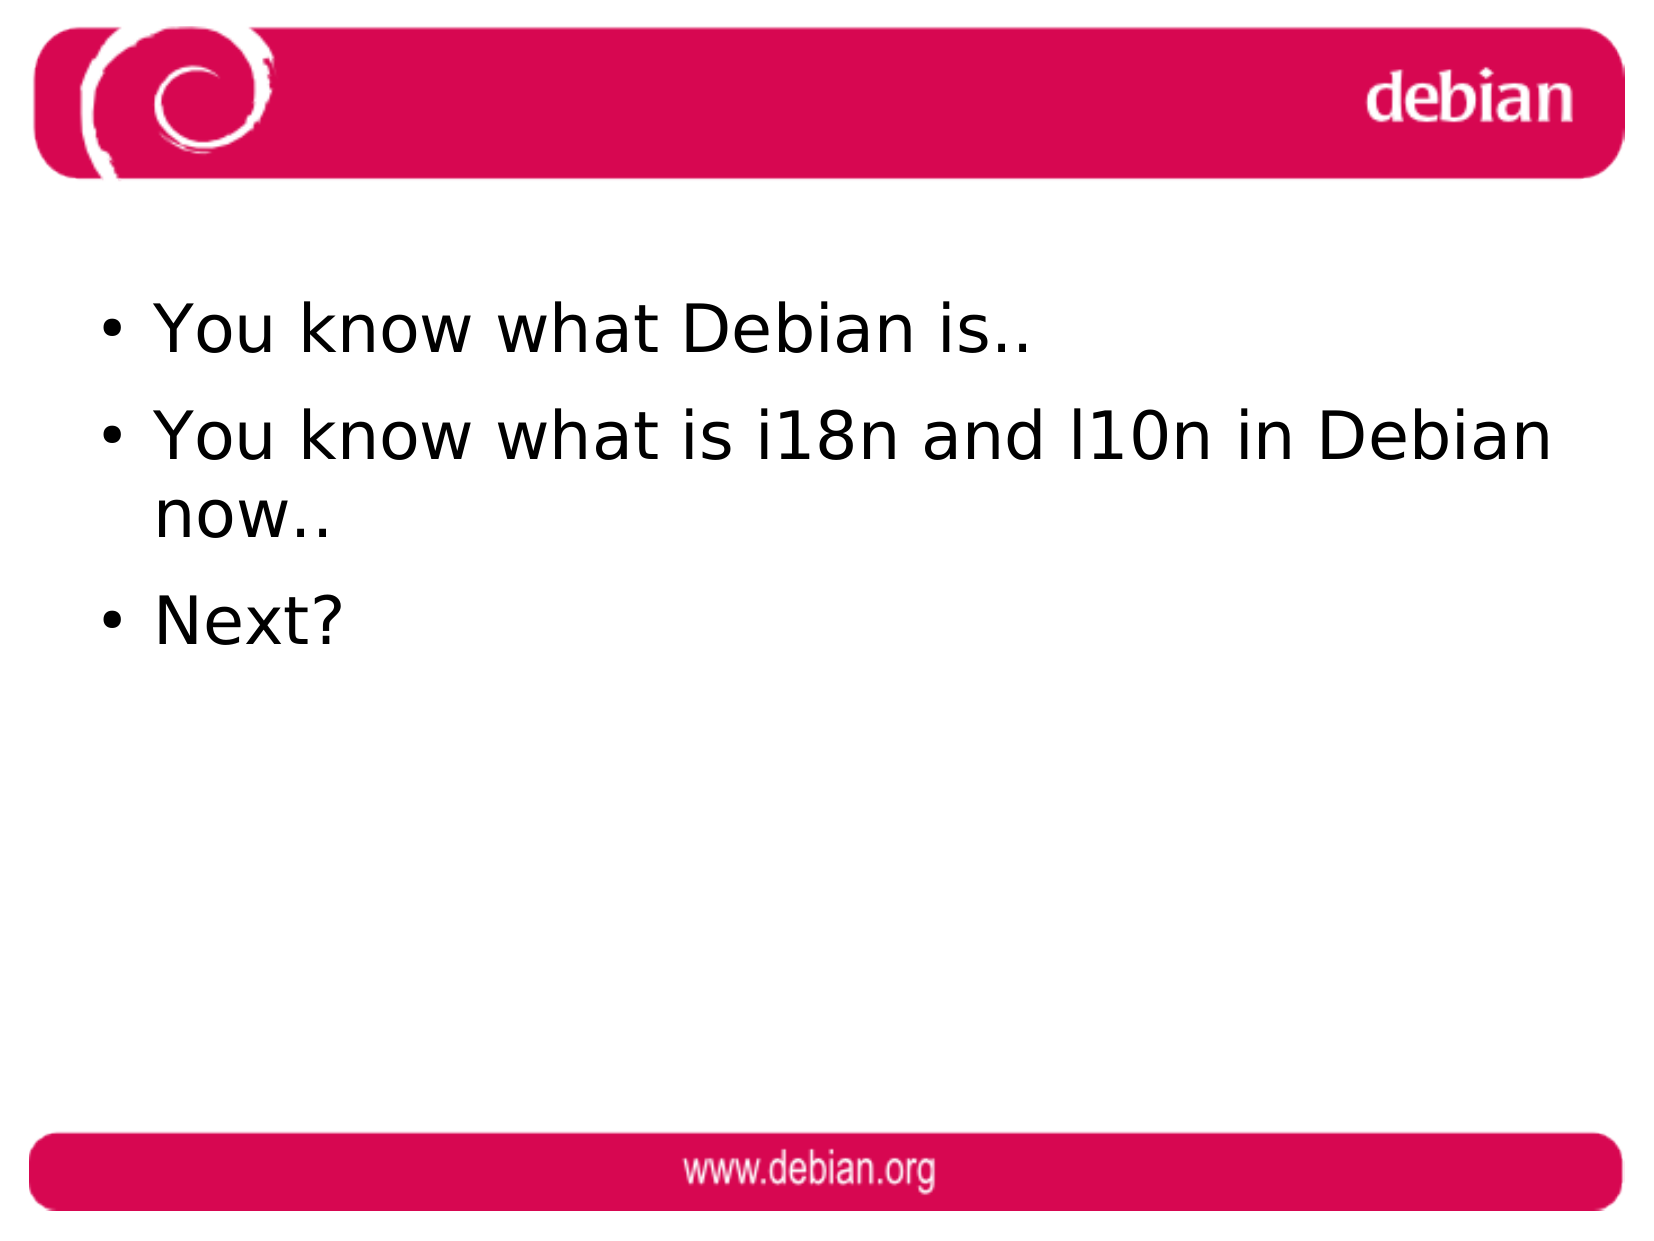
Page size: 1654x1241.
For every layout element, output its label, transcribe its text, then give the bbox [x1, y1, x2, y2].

list You know what Debian is.. You know what is i18n and l10n in Debian now.. Next? [82, 290, 1571, 1094]
picture [29, 7, 1625, 1211]
